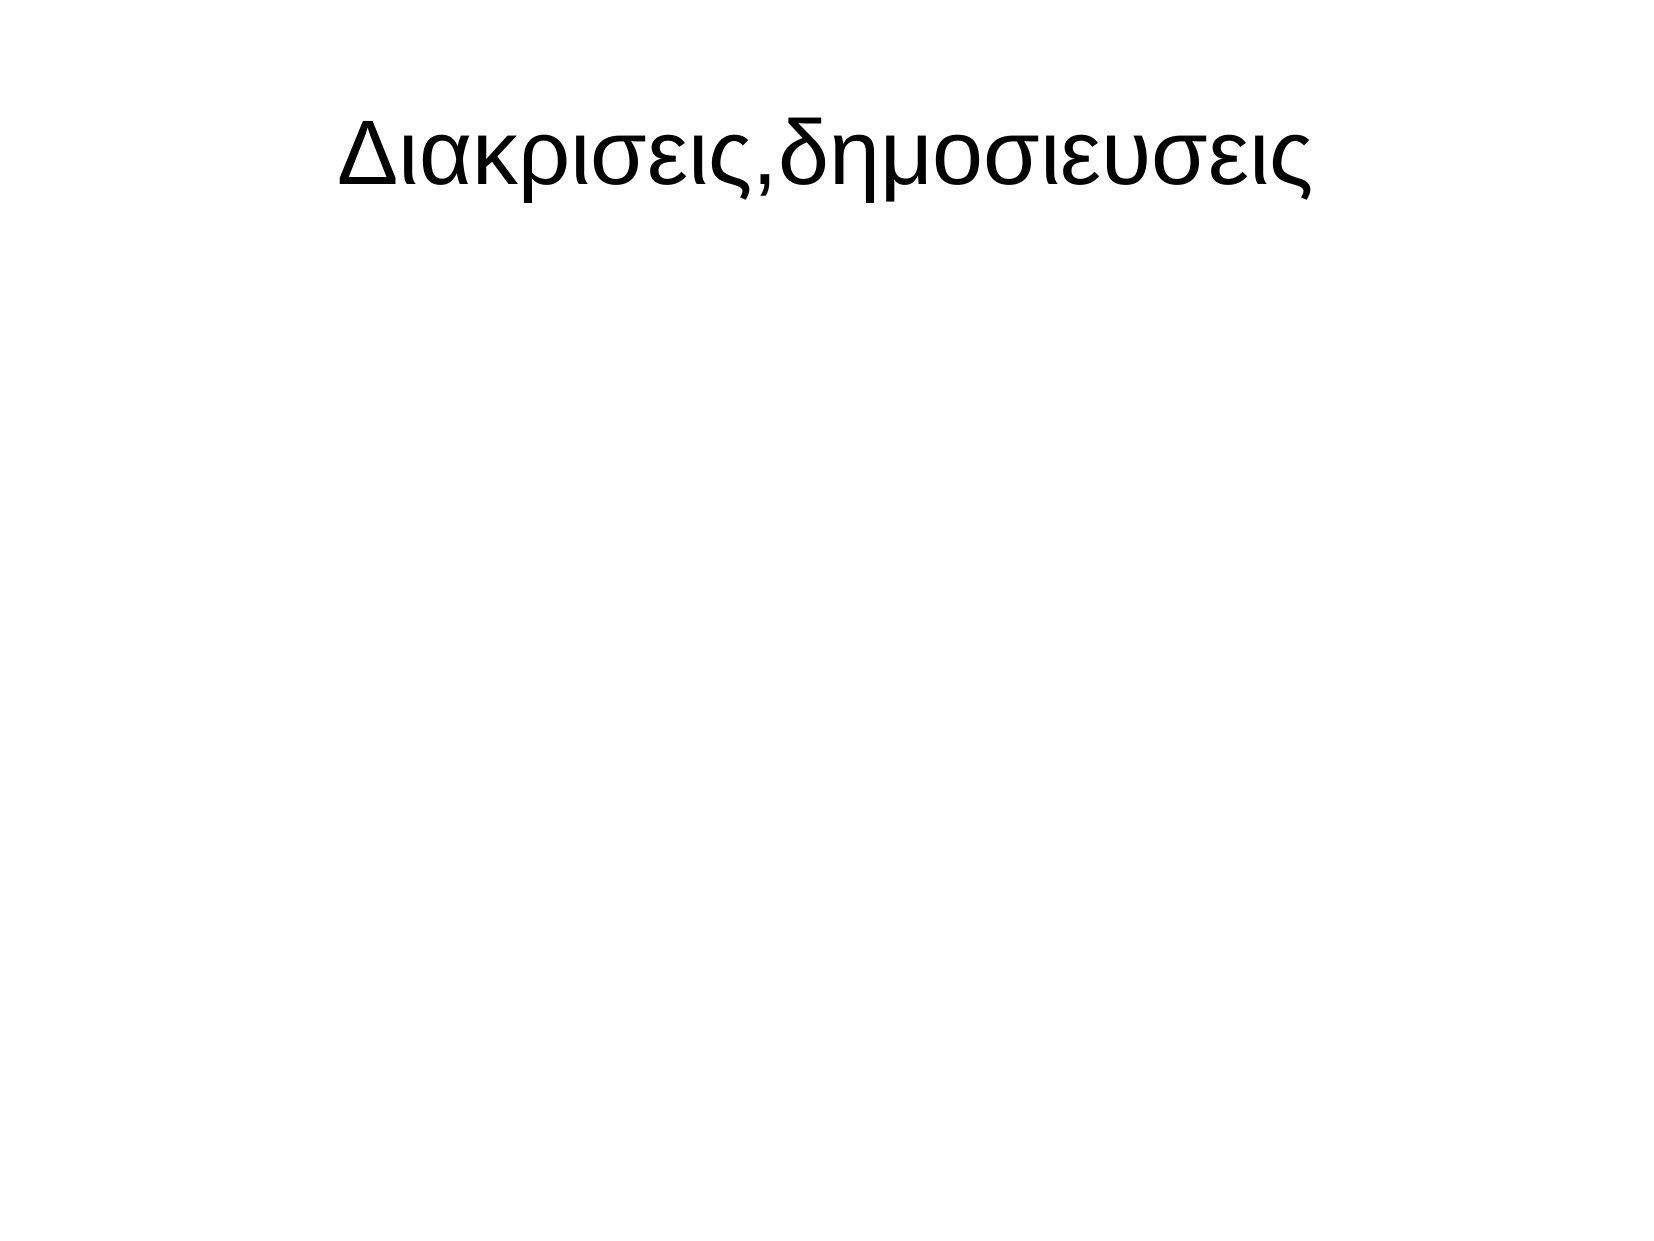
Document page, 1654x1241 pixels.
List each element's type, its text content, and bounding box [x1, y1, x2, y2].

title Διακρισεις,δημοσιευσεις [82, 49, 1571, 257]
